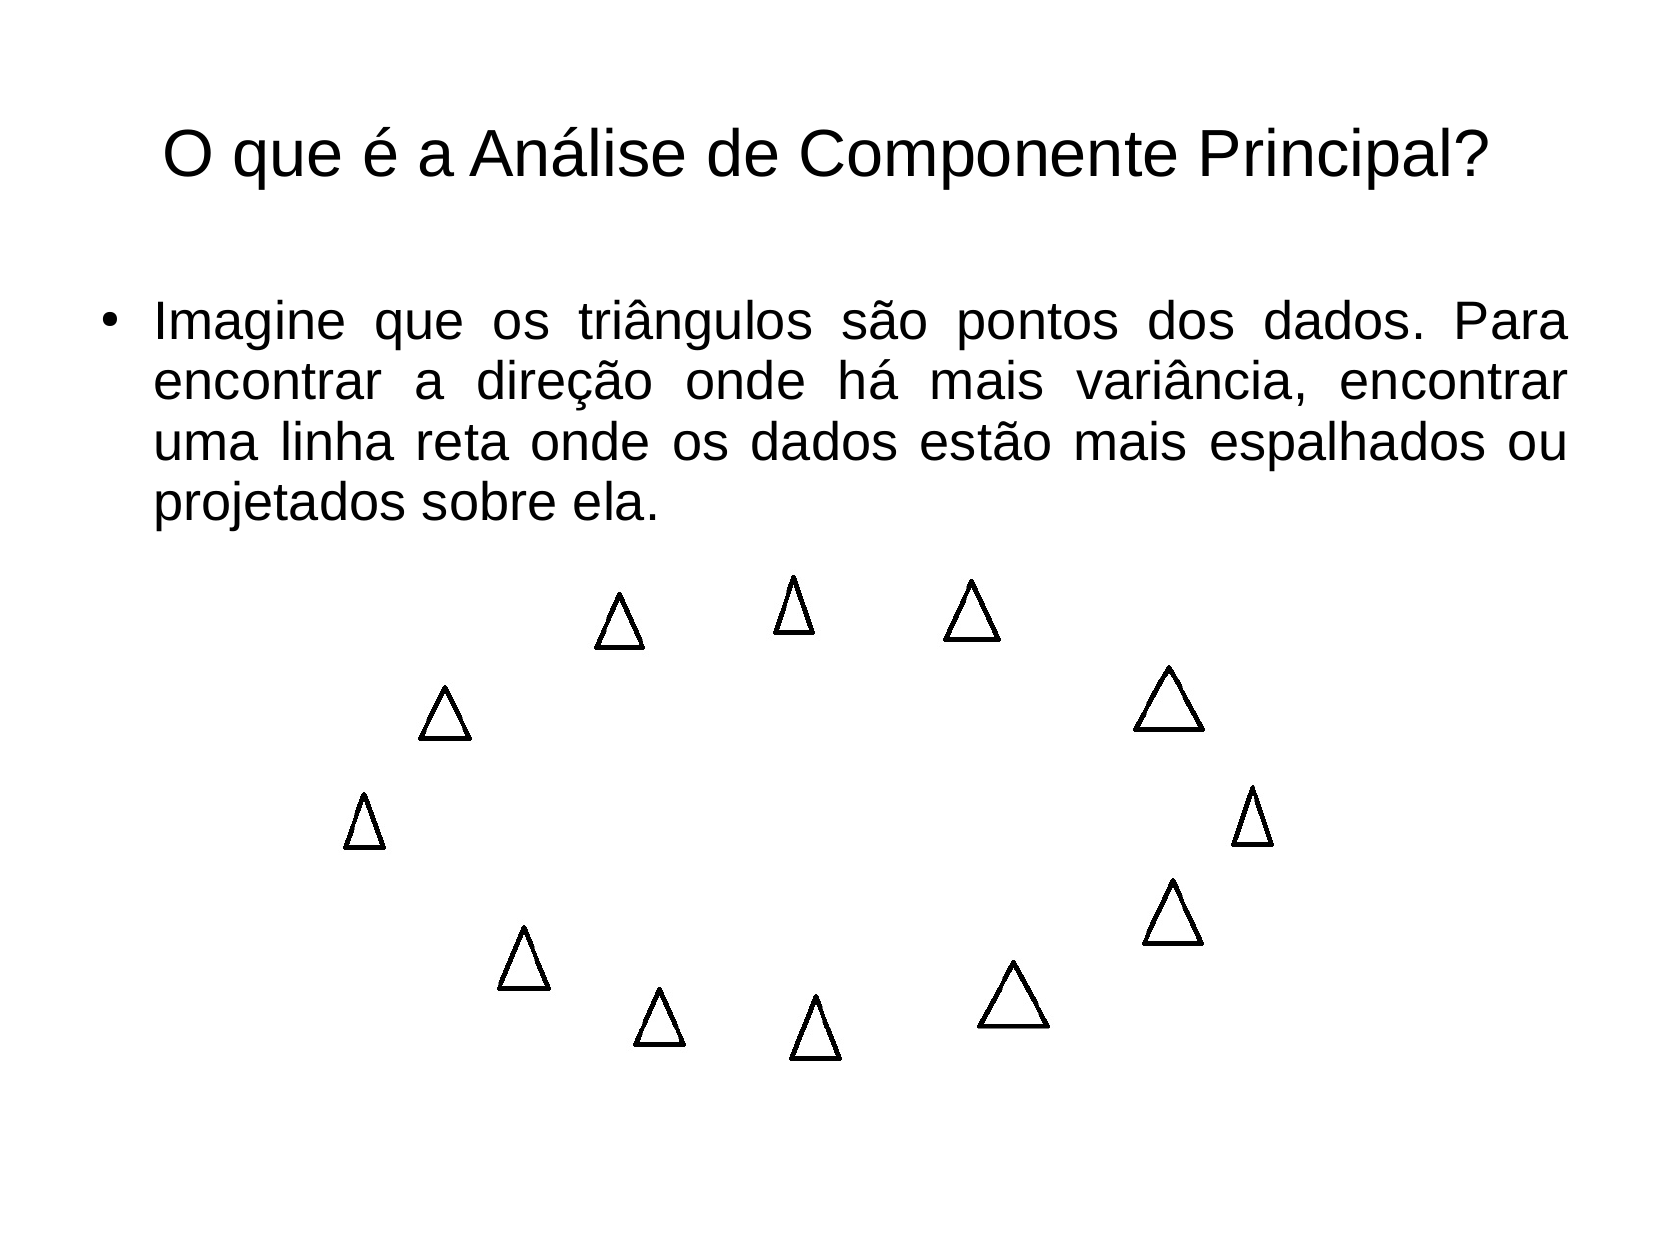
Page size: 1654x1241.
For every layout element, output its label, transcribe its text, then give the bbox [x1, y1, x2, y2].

title O que é a Análise de Componente Principal? [82, 49, 1571, 257]
list Imagine que os triângulos são pontos dos dados. Para encontrar a direção onde há mais variância, encontrar uma linha reta onde os dados estão mais espalhados ou projetados sobre ela. [82, 290, 1571, 1010]
picture [283, 561, 1398, 1146]
